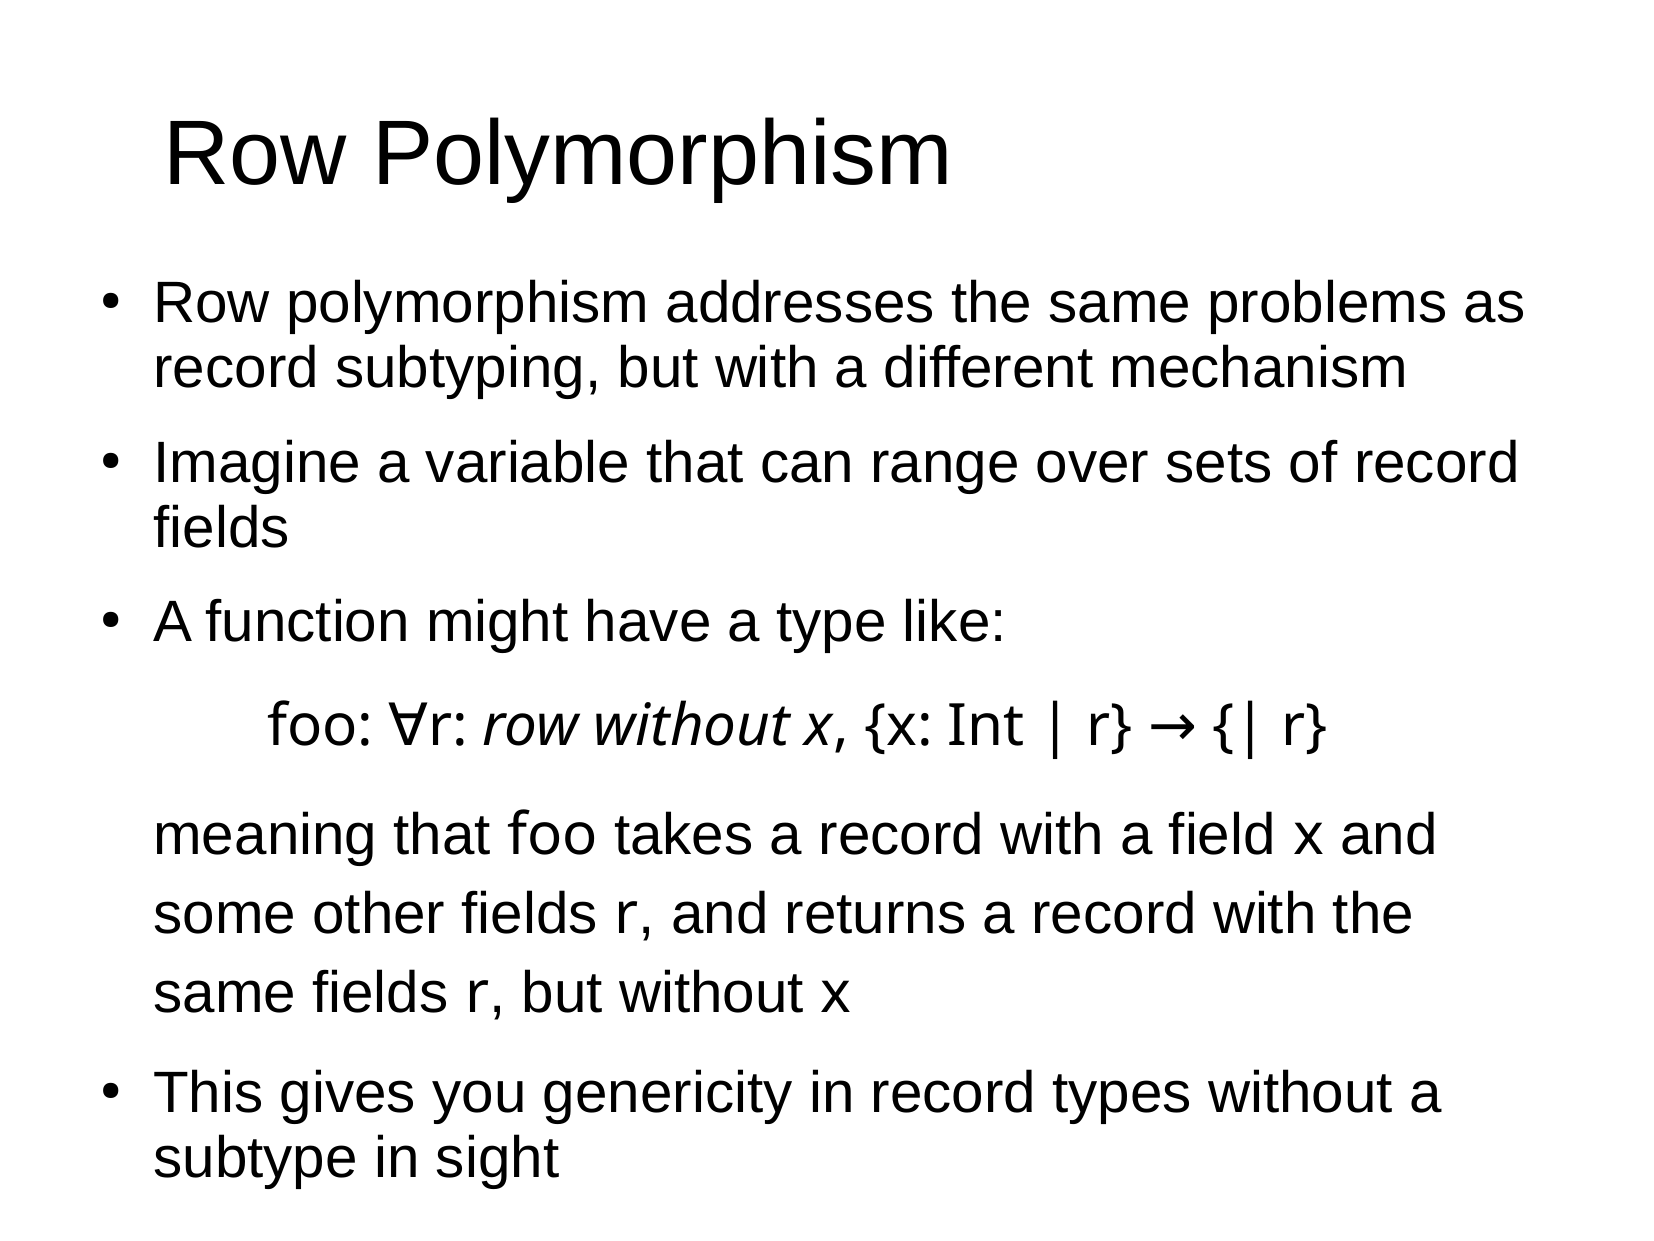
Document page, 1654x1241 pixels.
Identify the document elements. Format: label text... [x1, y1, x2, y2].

list Row polymorphism addresses the same problems as record subtyping, but with a different mechanism Imagine a variable that can range over sets of record fields A function might have a type like: foo: ∀r: row without x, {x: Int | r} → {| r} meaning that foo takes a record with a field x and some other fields r, and returns a record with the same fields r, but without x This gives you genericity in record types without a subtype in sight [82, 270, 1571, 1176]
title Row Polymorphism [82, 49, 1036, 257]
